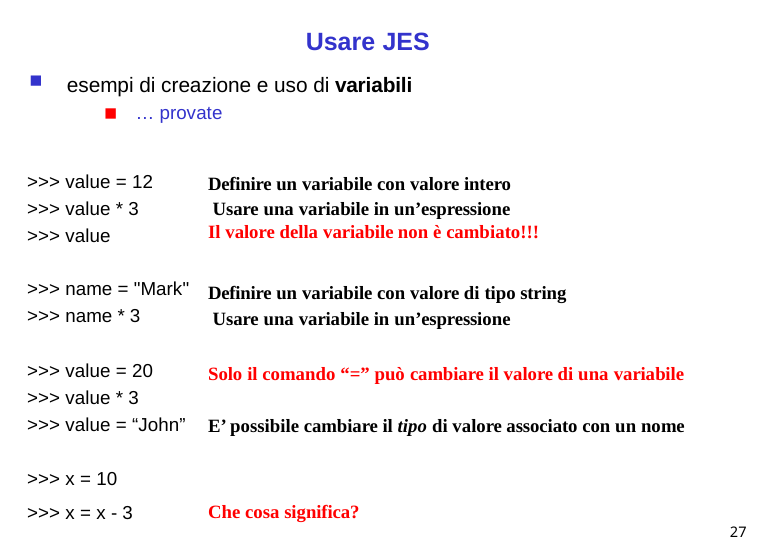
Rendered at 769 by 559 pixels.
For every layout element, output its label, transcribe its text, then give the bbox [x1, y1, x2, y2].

text_box Definire un variabile con valore intero Usare una variabile in un’espressione Il valore della variabile non è cambiato!!! [206, 166, 542, 245]
text_box >>> value = 12 >>> value * 3 >>> value [25, 162, 155, 249]
text_box 27 [727, 520, 750, 543]
title Usare JES [303, 23, 432, 58]
text_box Solo il comando “=” può cambiare il valore di una variabile [206, 359, 691, 387]
text_box Che cosa significa? [206, 497, 362, 525]
text_box esempi di creazione e uso di variabili … provate [25, 64, 416, 126]
text_box E’ possibile cambiare il tipo di valore associato con un nome [206, 412, 688, 439]
text_box >>> name = "Mark" >>> name * 3 [25, 270, 191, 329]
text_box >>> value = 20 >>> value * 3 >>> value = “John” [25, 351, 187, 437]
text_box Definire un variabile con valore di tipo string Usare una variabile in un’espressione [206, 274, 571, 332]
text_box >>> x = 10 >>> x = x - 3 [25, 453, 135, 526]
